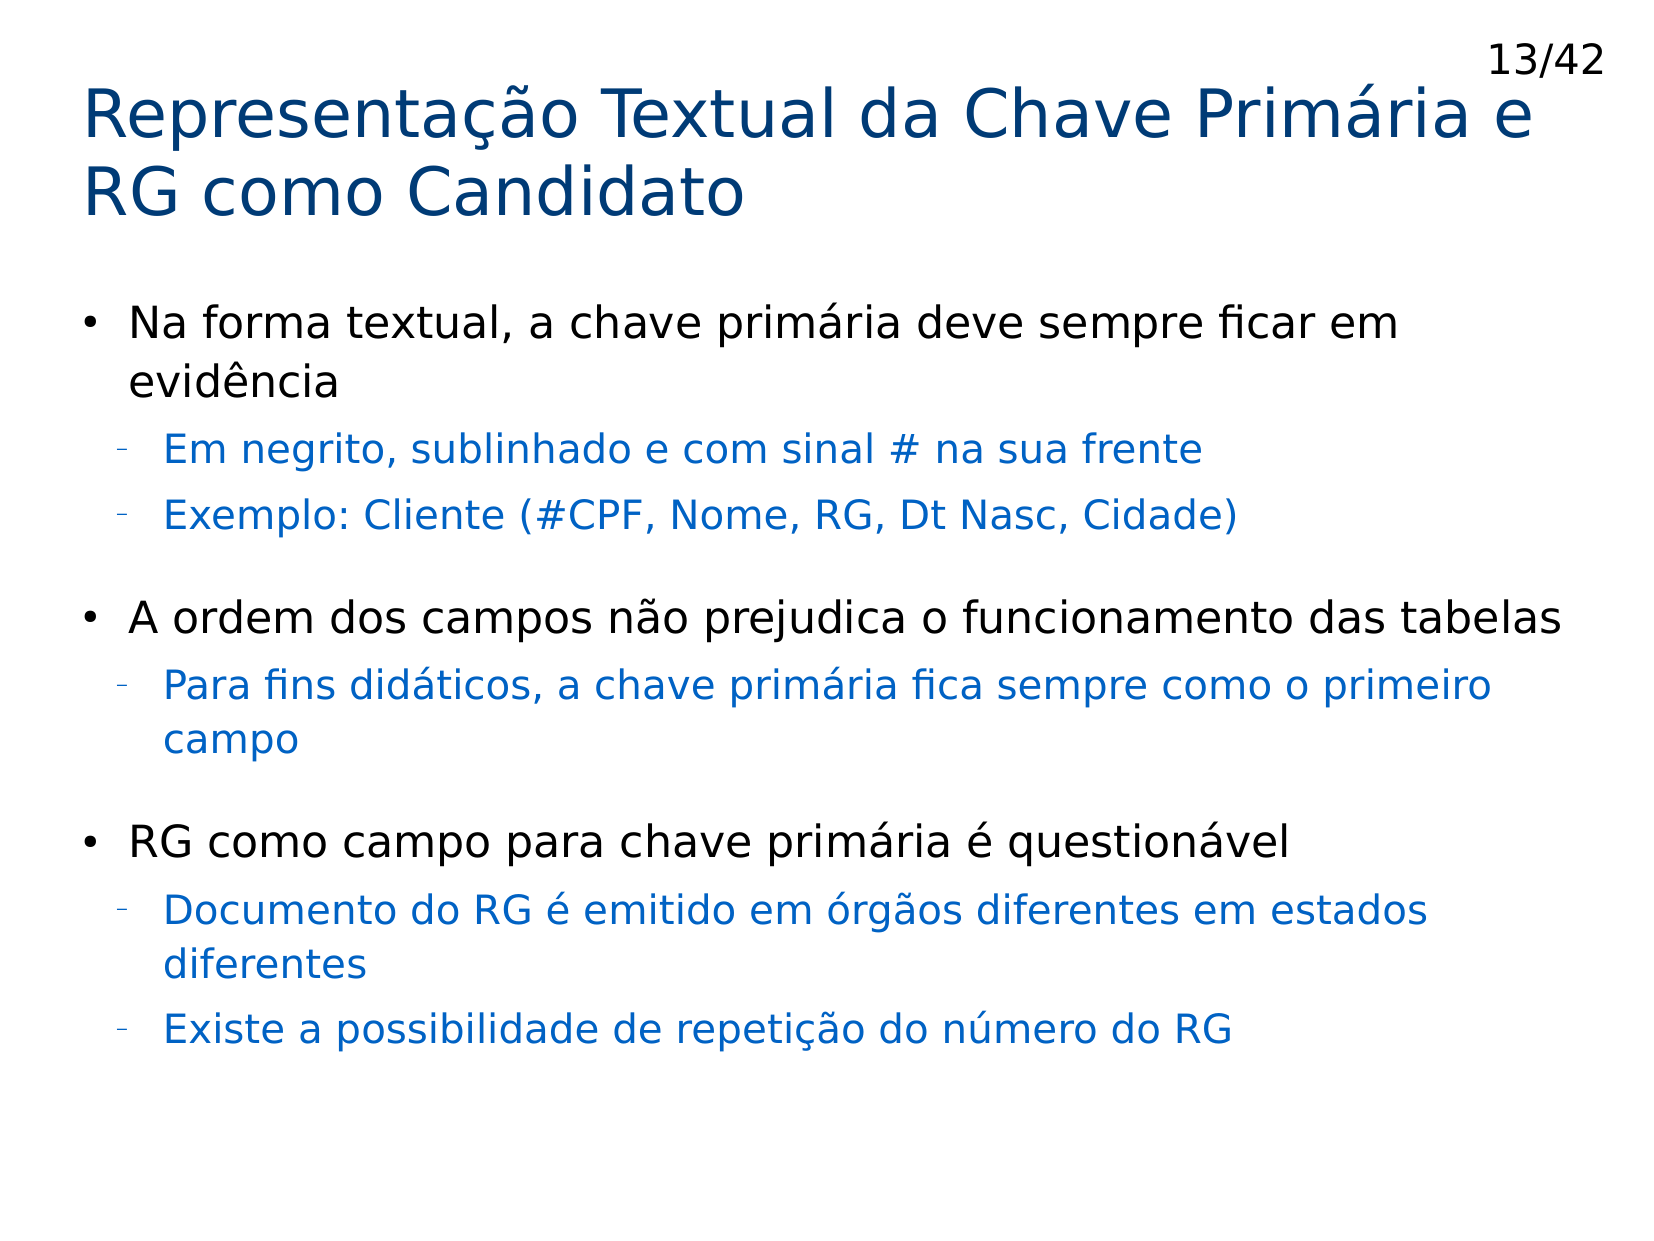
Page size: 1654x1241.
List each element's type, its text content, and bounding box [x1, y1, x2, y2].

list Na forma textual, a chave primária deve sempre ficar em evidência Em negrito, sublinhado e com sinal # na sua frente Exemplo: Cliente (#CPF, Nome, RG, Dt Nasc, Cidade) A ordem dos campos não prejudica o funcionamento das tabelas Para fins didáticos, a chave primária fica sempre como o primeiro campo RG como campo para chave primária é questionável Documento do RG é emitido em órgãos diferentes em estados diferentes Existe a possibilidade de repetição do número do RG [82, 289, 1571, 1108]
title Representação Textual da Chave Primária e RG como Candidato [82, 75, 1571, 231]
